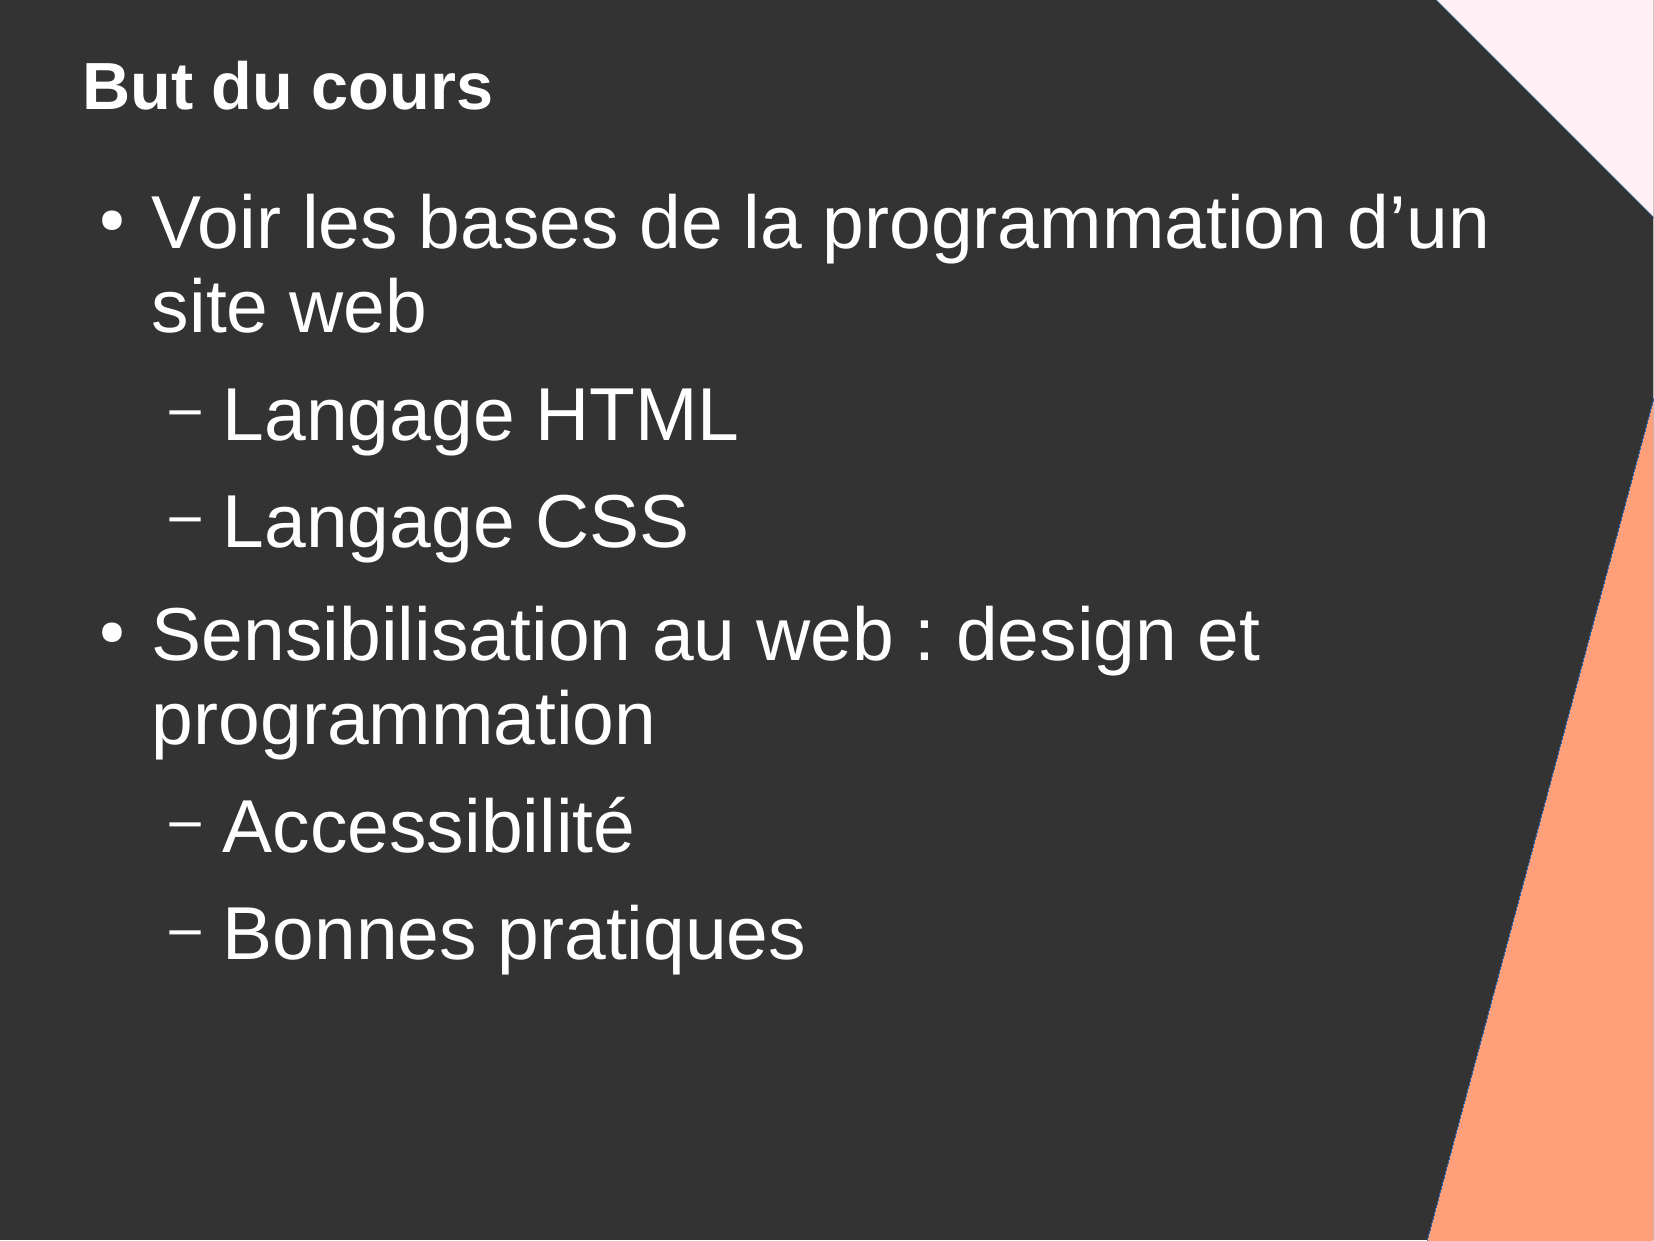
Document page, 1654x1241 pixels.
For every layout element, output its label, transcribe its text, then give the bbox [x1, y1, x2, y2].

text_box [1427, 397, 1654, 1241]
text_box [1436, 0, 1654, 218]
list Voir les bases de la programmation d’un site web Langage HTML Langage CSS Sensibilisation au web : design et programmation Accessibilité Bonnes pratiques [80, 180, 1620, 1016]
title But du cours [82, 49, 1571, 162]
